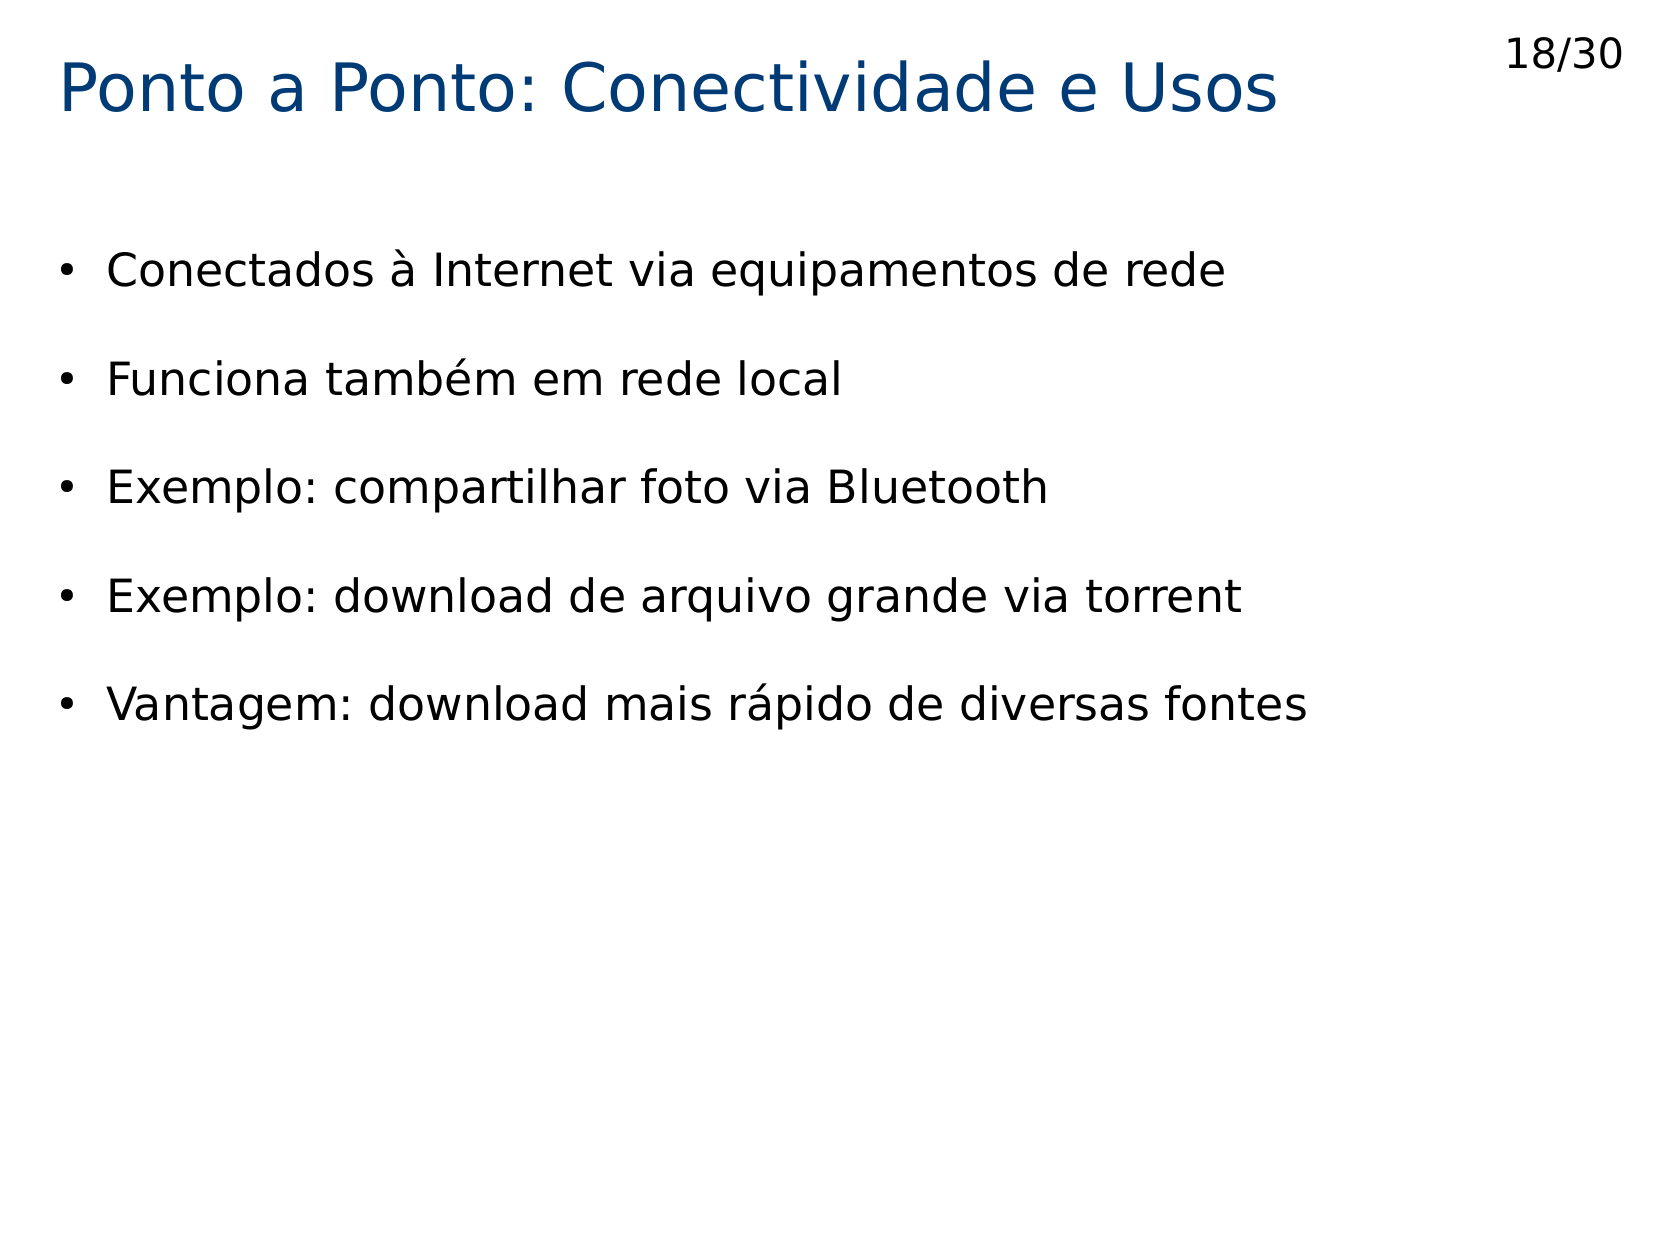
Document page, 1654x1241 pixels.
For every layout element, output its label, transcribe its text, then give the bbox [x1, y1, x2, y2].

list Conectados à Internet via equipamentos de rede Funciona também em rede local Exemplo: compartilhar foto via Bluetooth Exemplo: download de arquivo grande via torrent Vantagem: download mais rápido de diversas fontes [59, 236, 1595, 1211]
title Ponto a Ponto: Conectividade e Usos [59, 29, 1506, 148]
